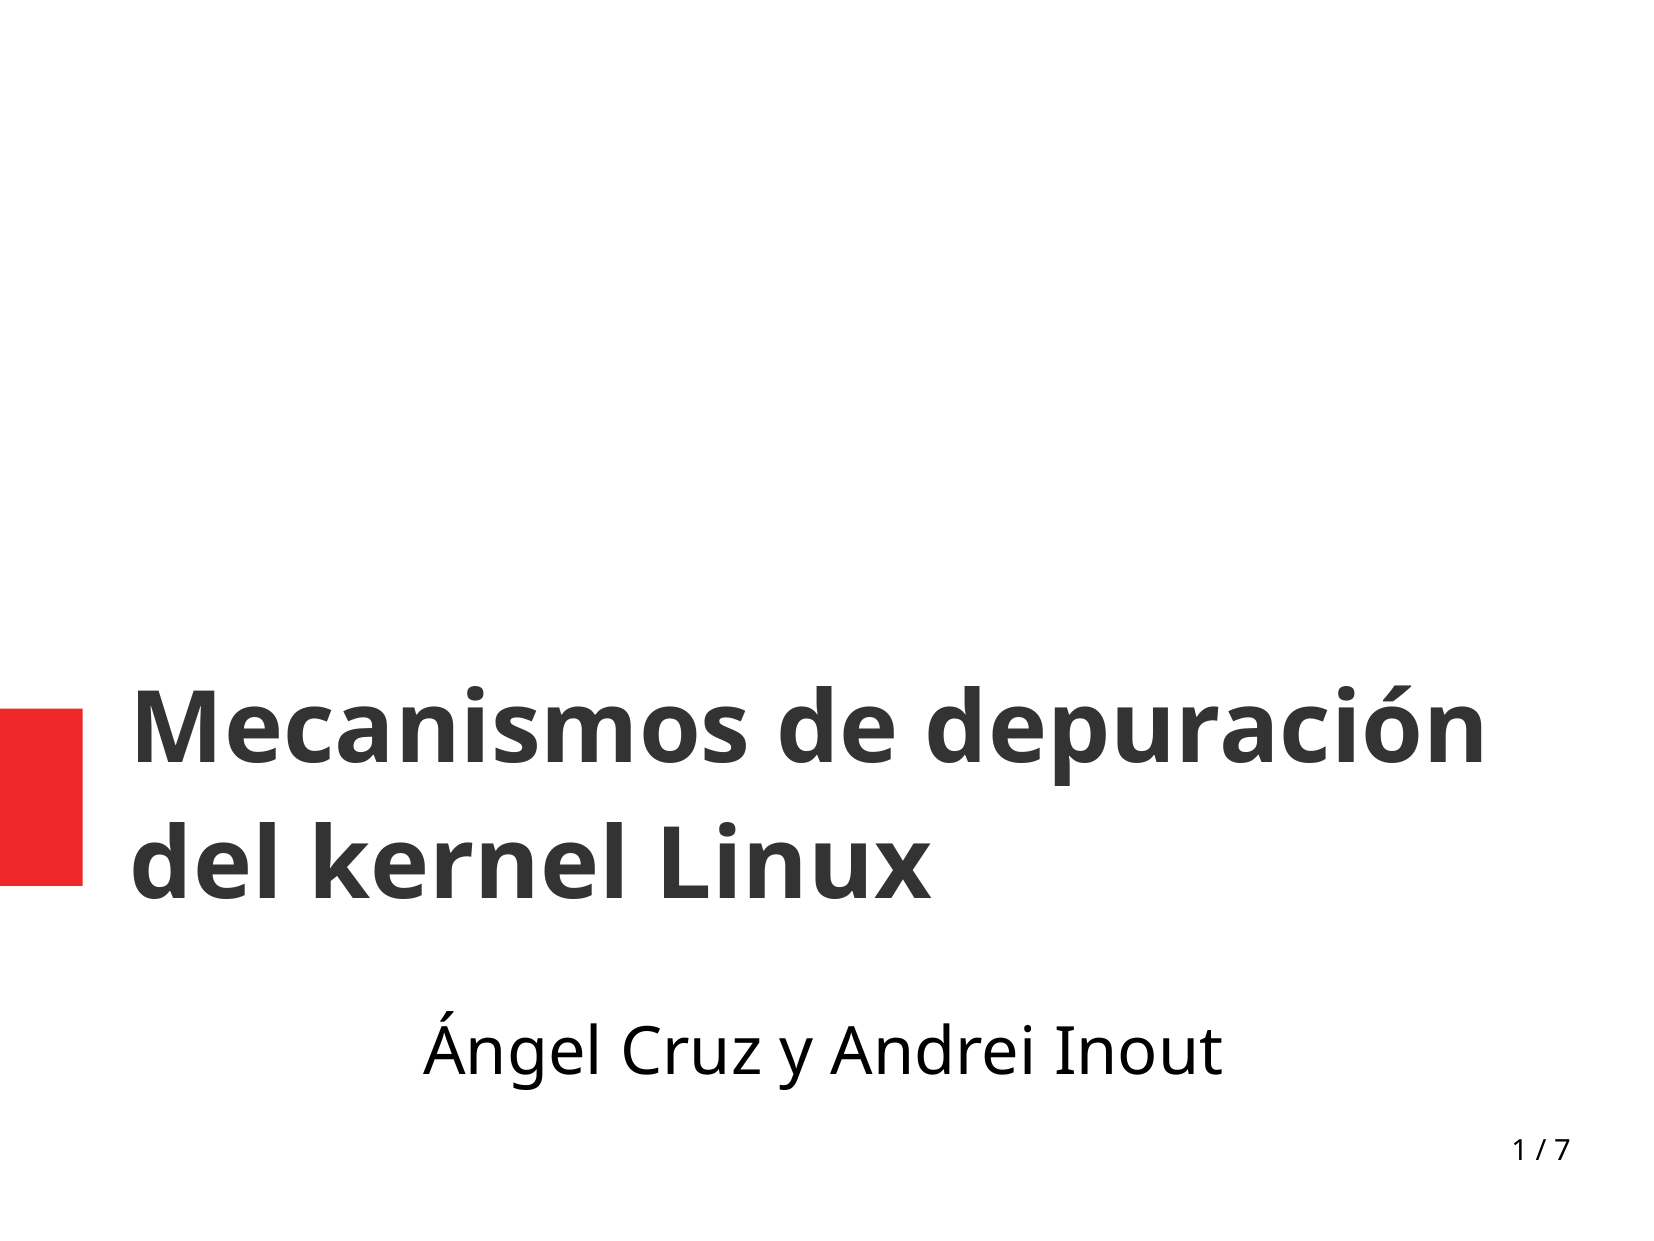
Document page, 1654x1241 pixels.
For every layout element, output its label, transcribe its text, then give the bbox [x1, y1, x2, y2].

title Mecanismos de depuración del kernel Linux [129, 616, 1536, 966]
subtitle Ángel Cruz y Andrei Inout [129, 968, 1536, 1130]
